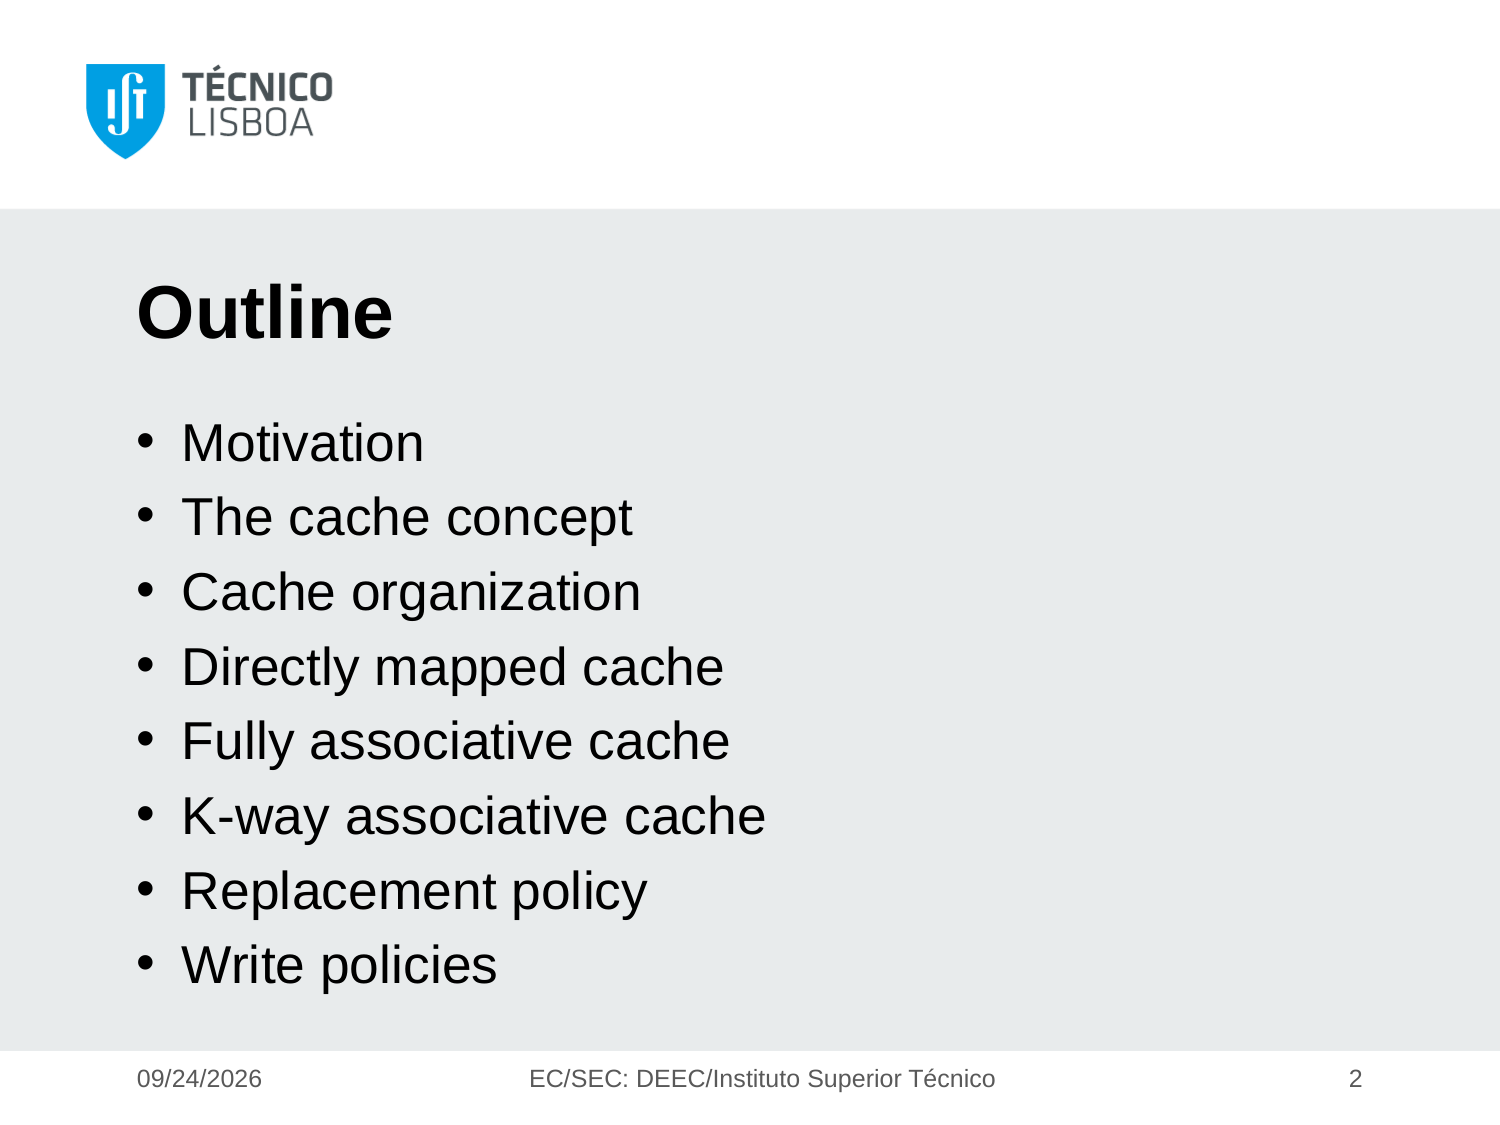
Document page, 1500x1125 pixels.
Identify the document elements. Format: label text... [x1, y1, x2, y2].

footer EC/SEC: DEEC/Instituto Superior Técnico [512, 1052, 1021, 1103]
slide_number 14 [1077, 1052, 1378, 1103]
slide_number 01/19/2019 [121, 1052, 425, 1103]
list Motivation The cache concept Cache organization Directly mapped cache Fully associative cache K-way associative cache Replacement policy Write policies [121, 400, 1378, 1005]
title Outline [121, 237, 1378, 381]
picture [0, 0, 1500, 1125]
